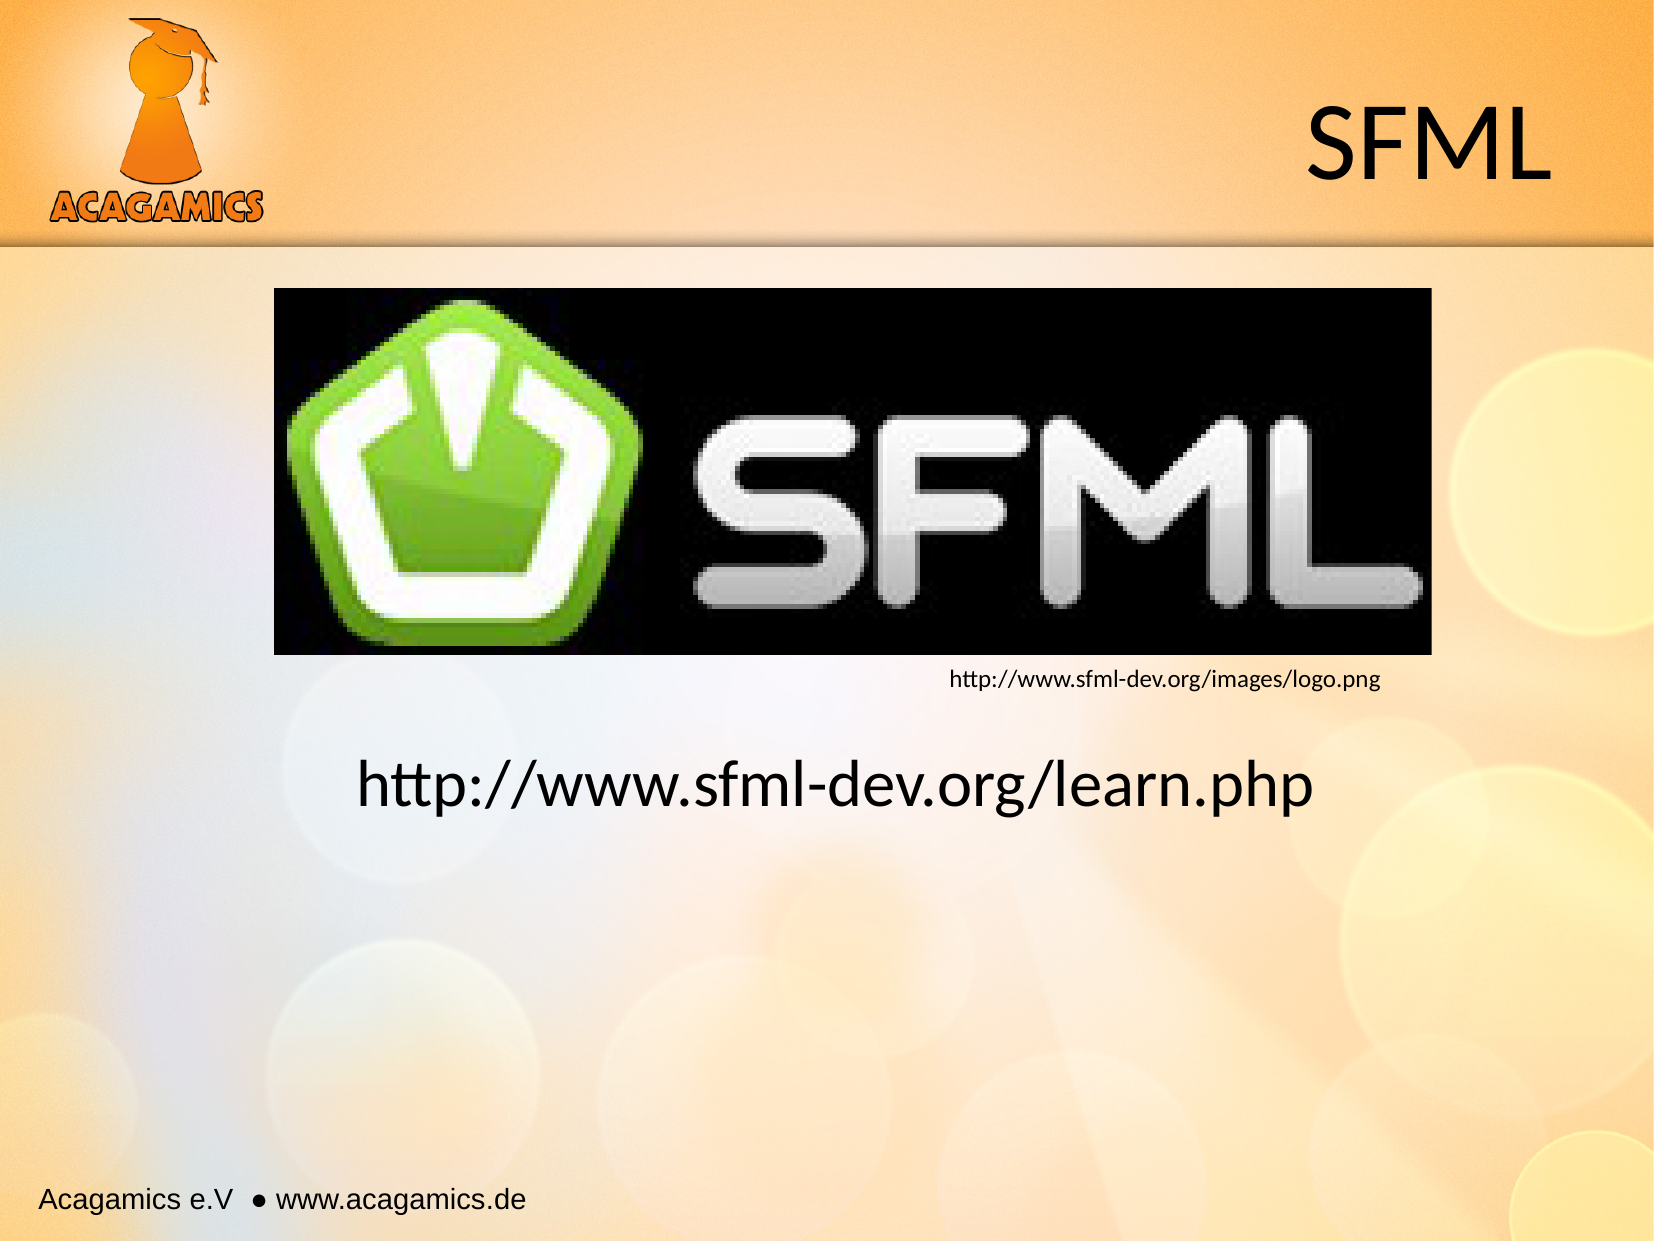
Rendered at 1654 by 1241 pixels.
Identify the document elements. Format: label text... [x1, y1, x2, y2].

text_box http://www.sfml-dev.org/learn.php [341, 731, 1365, 828]
text_box http://www.sfml-dev.org/images/logo.png [934, 654, 1491, 701]
text_box SFML [1290, 59, 1601, 211]
picture [274, 288, 1432, 655]
